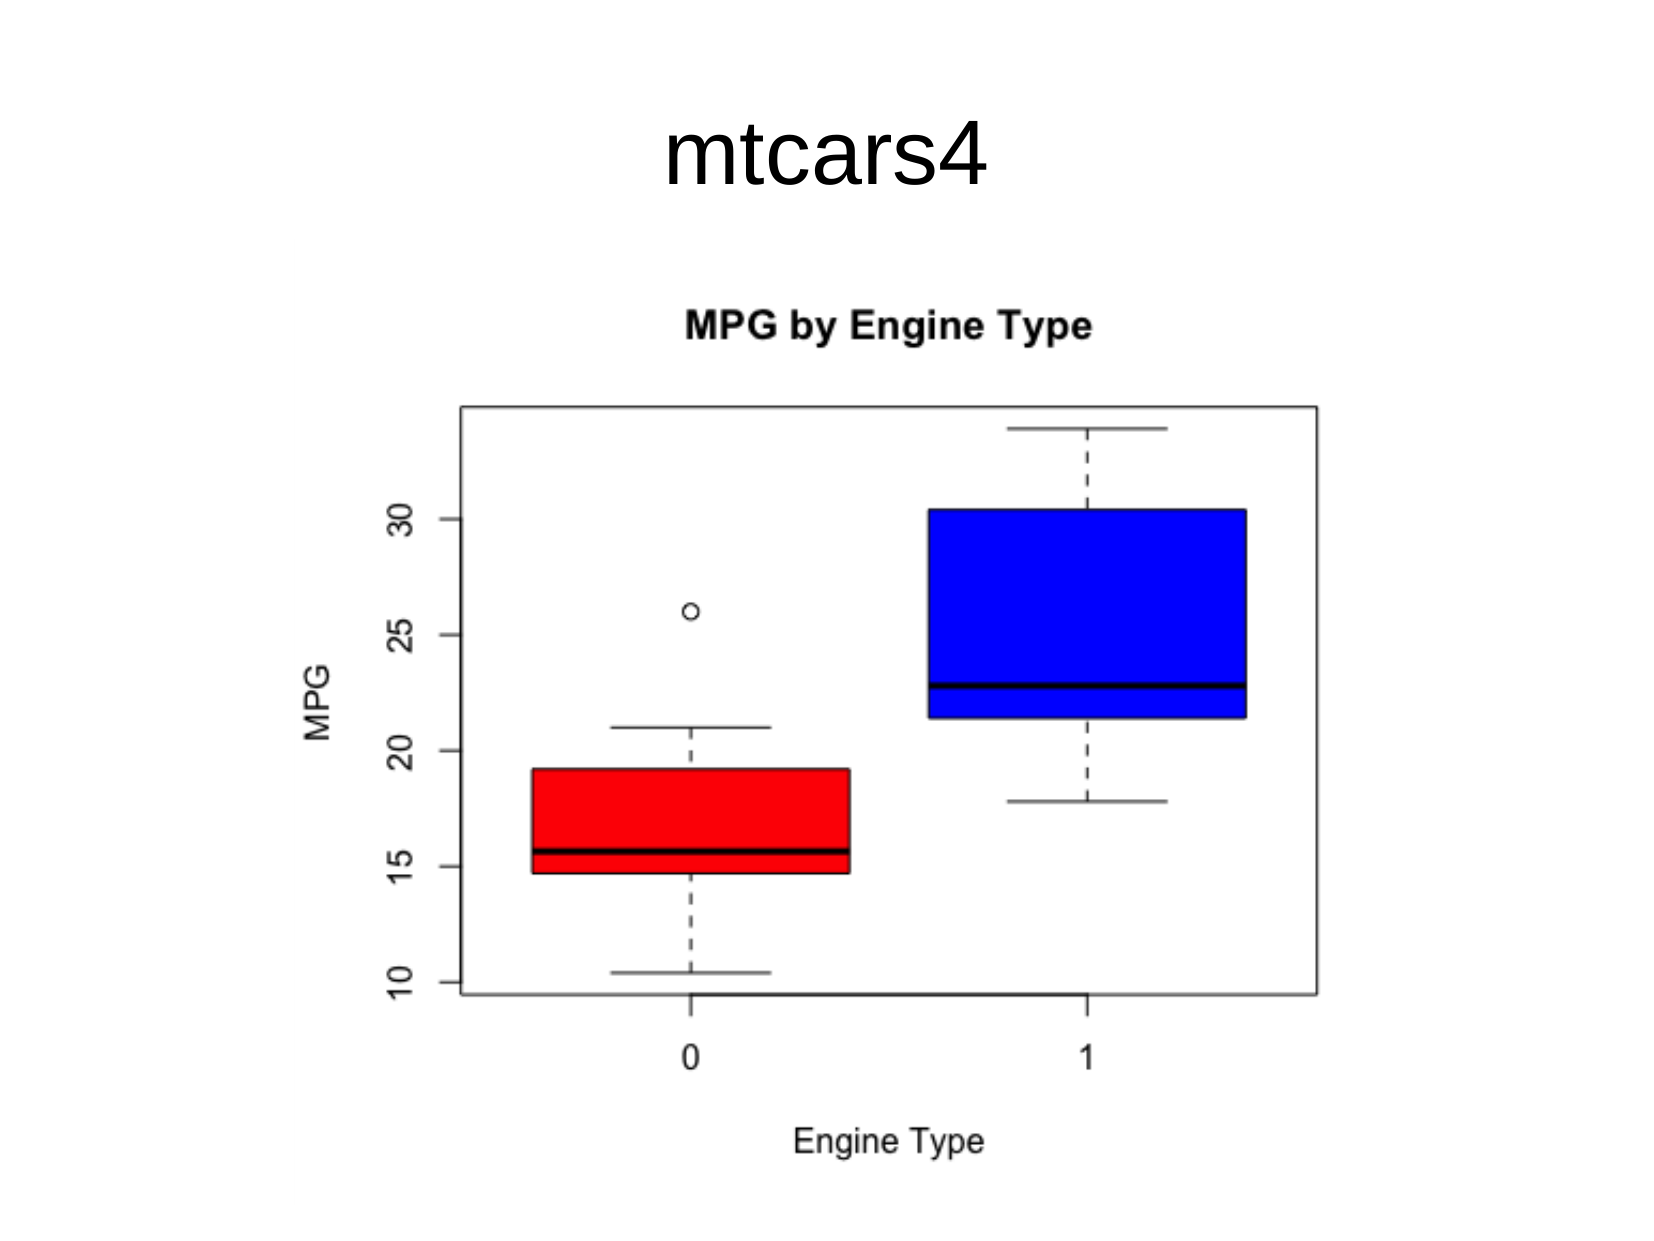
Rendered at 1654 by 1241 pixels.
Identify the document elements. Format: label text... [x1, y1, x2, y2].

picture [293, 239, 1404, 1205]
title mtcars4 [82, 49, 1571, 257]
